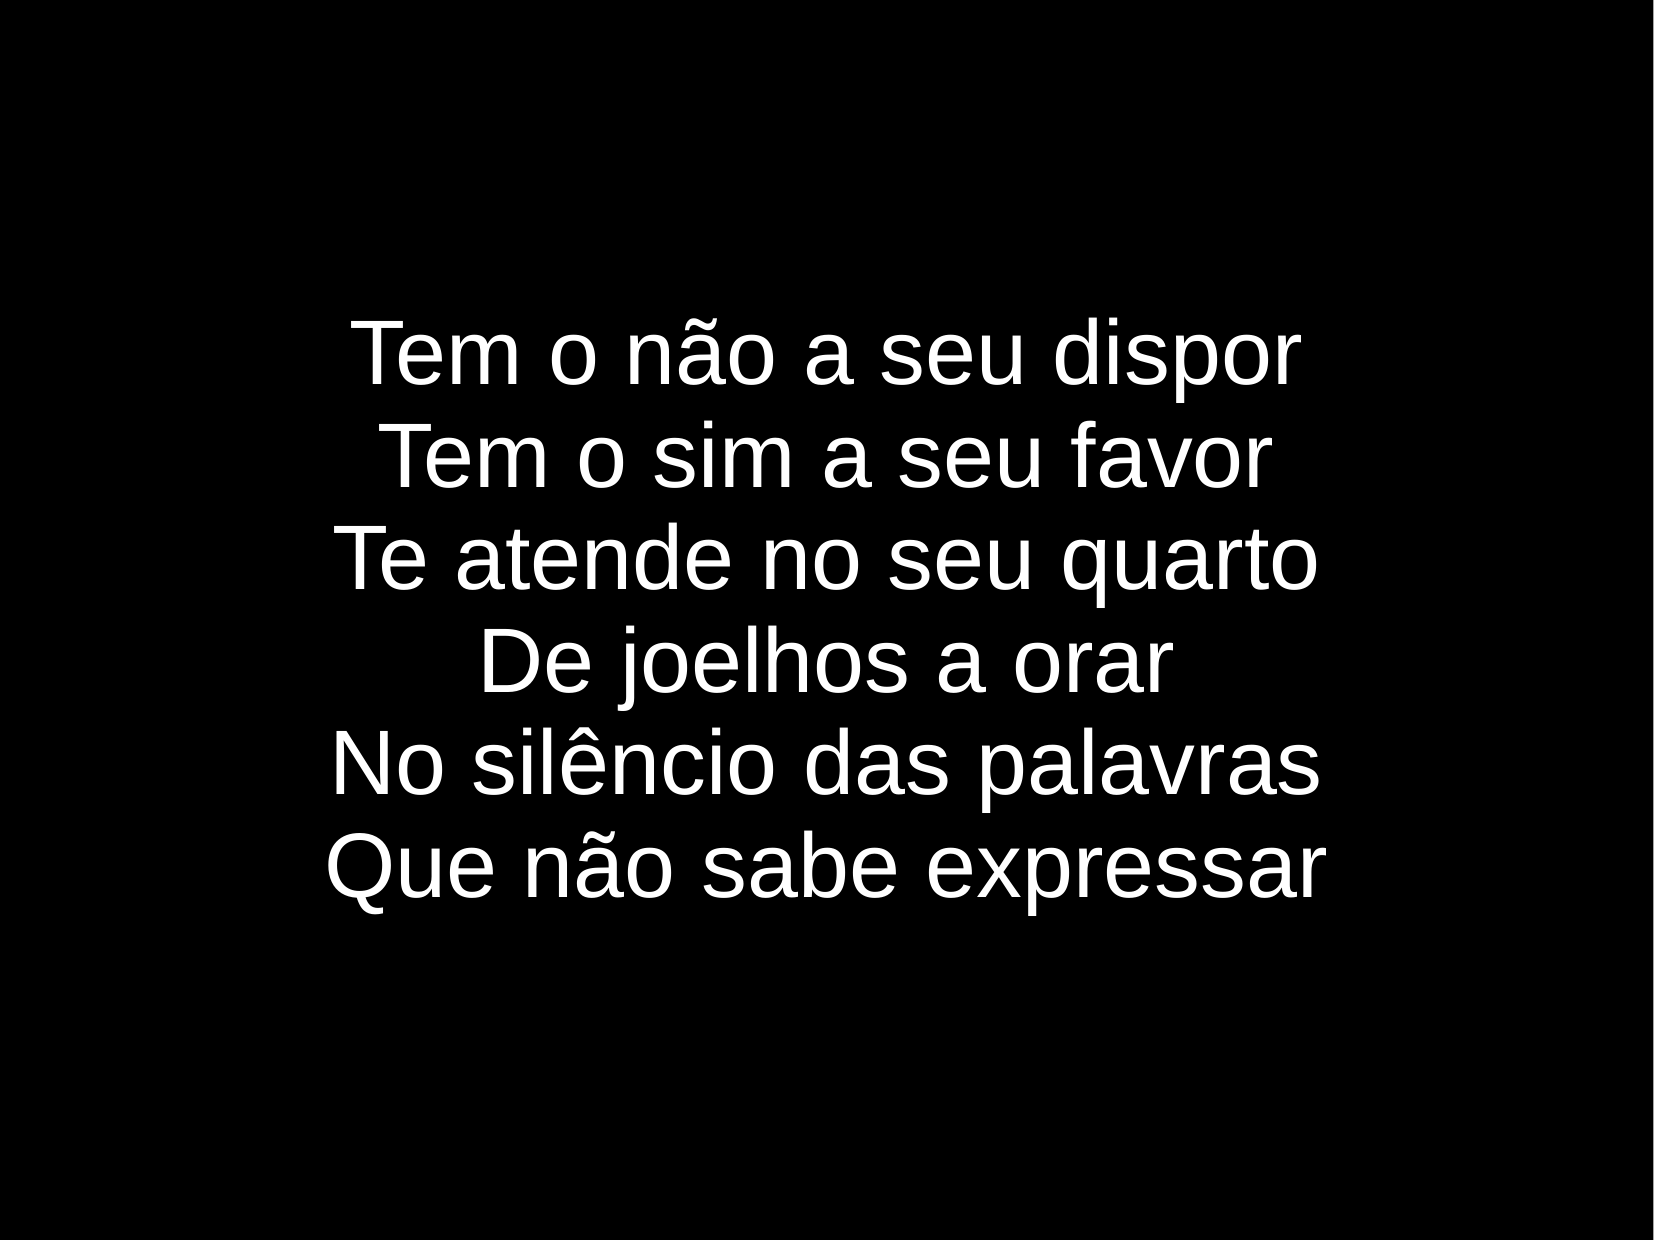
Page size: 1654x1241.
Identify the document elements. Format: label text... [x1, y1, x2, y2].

subtitle Tem o não a seu dispor Tem o sim a seu favor Te atende no seu quarto De joelhos a orar No silêncio das palavras Que não sabe expressar [82, 49, 1571, 1170]
